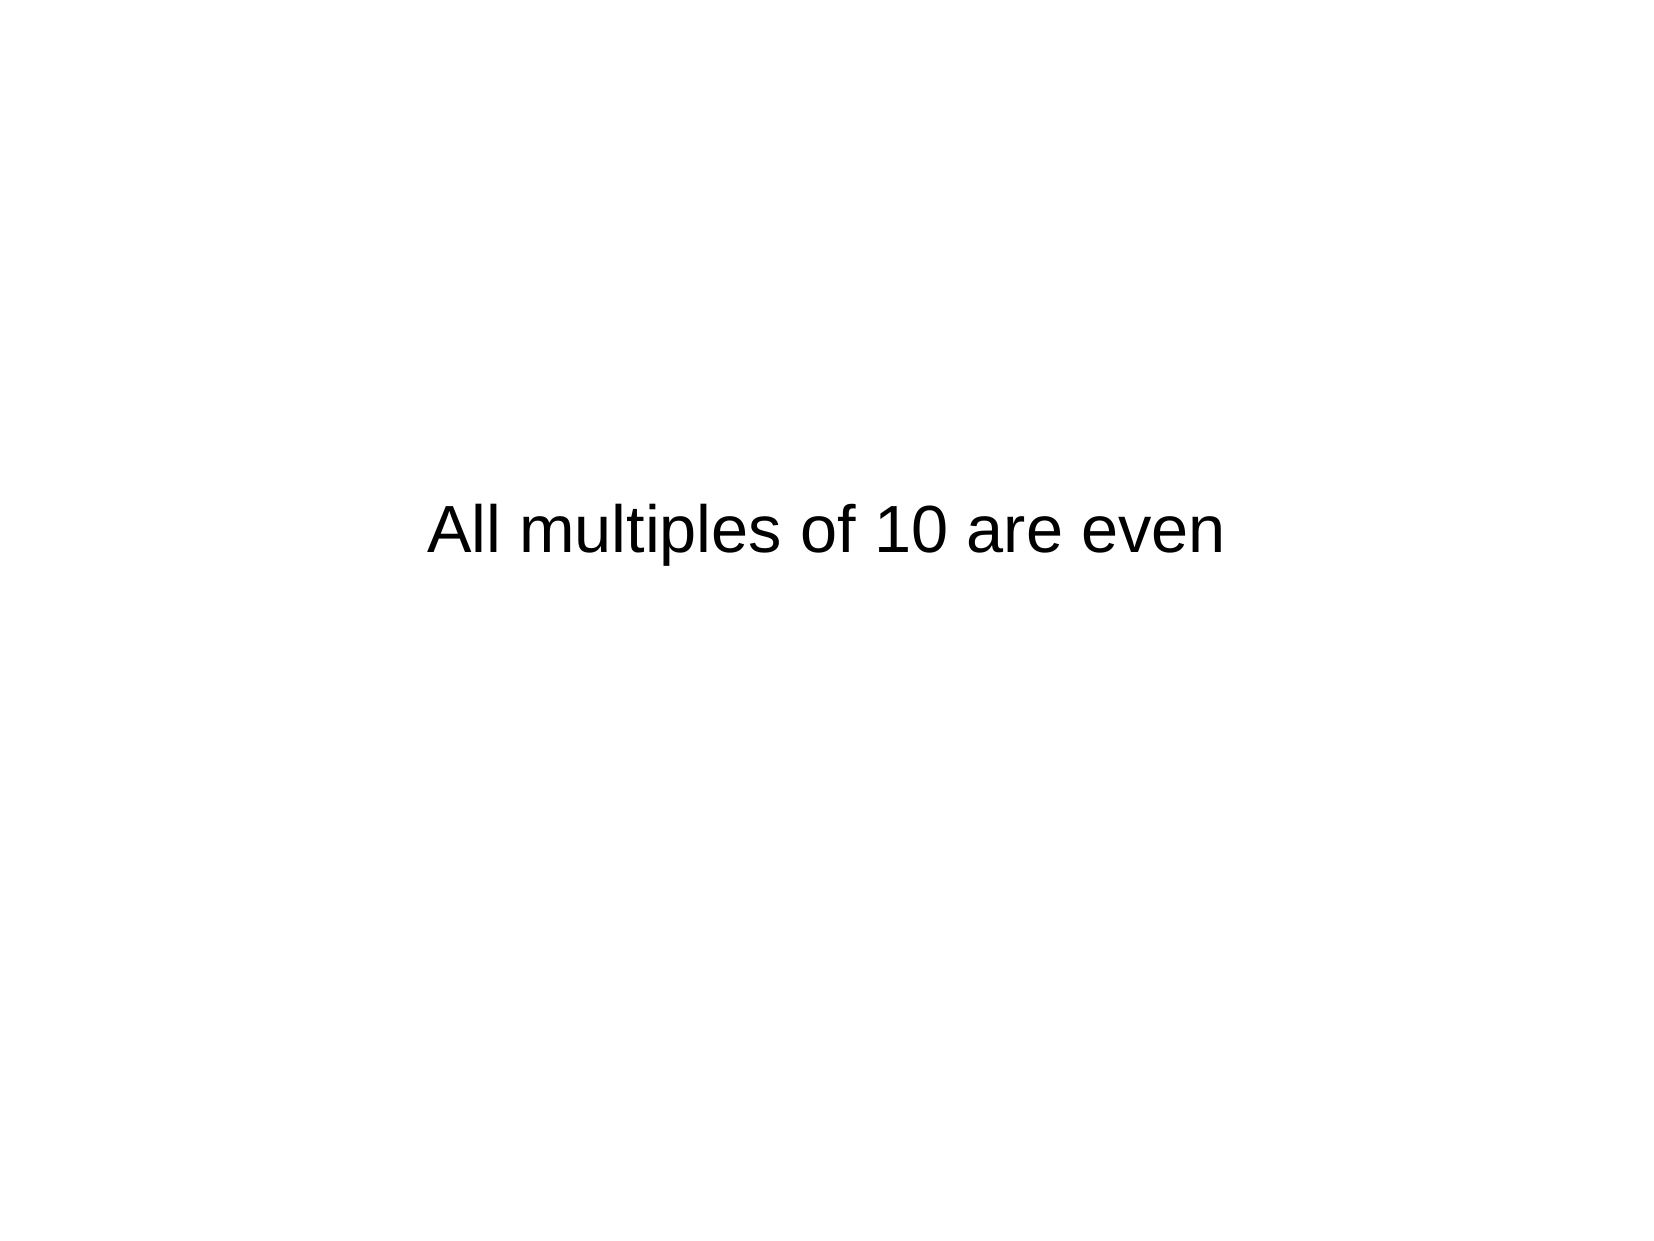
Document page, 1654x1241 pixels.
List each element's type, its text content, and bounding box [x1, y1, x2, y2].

subtitle All multiples of 10 are even [82, 49, 1571, 1010]
